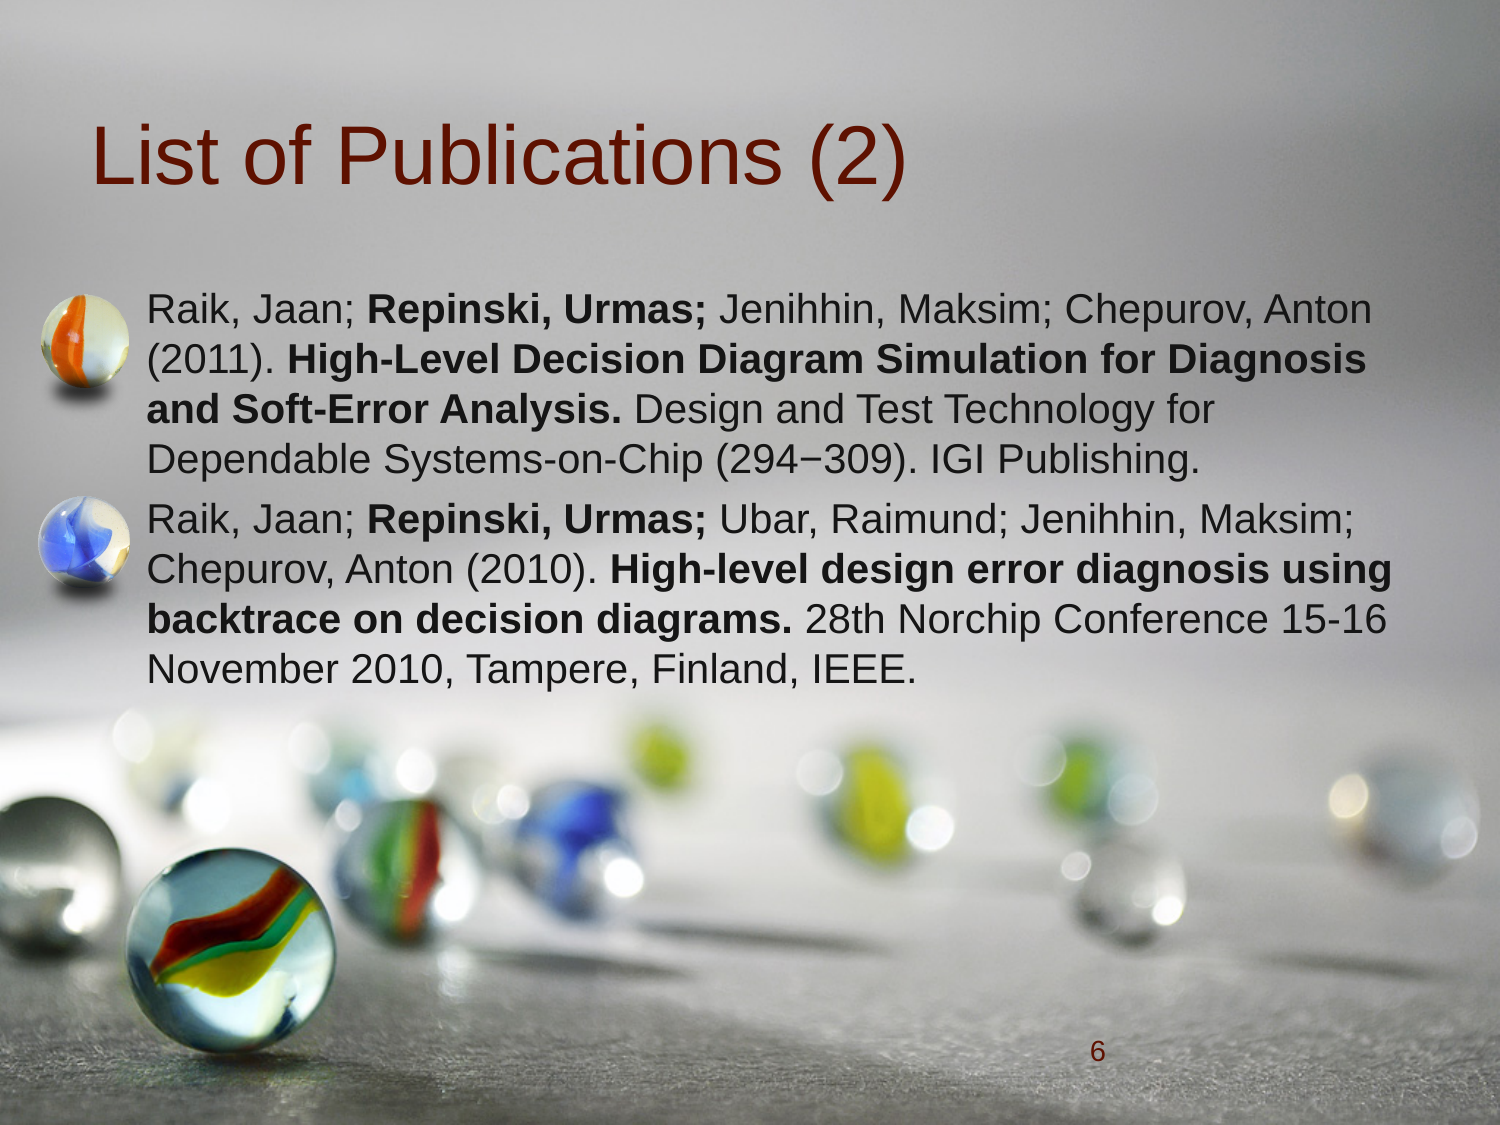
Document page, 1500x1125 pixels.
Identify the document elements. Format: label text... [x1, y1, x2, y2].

title List of Publications (2) [75, 57, 1425, 245]
list Raik, Jaan; Repinski, Urmas; Jenihhin, Maksim; Chepurov, Anton (2011). High-Level Decision Diagram Simulation for Diagnosis and Soft-Error Analysis. Design and Test Technology for Dependable Systems-on-Chip (294−309). IGI Publishing. Raik, Jaan; Repinski, Urmas; Ubar, Raimund; Jenihhin, Maksim; Chepurov, Anton (2010). High-level design error diagnosis using backtrace on decision diagrams. 28th Norchip Conference 15-16 November 2010, Tampere, Finland, IEEE. [75, 274, 1425, 1017]
picture [0, 0, 1500, 1125]
